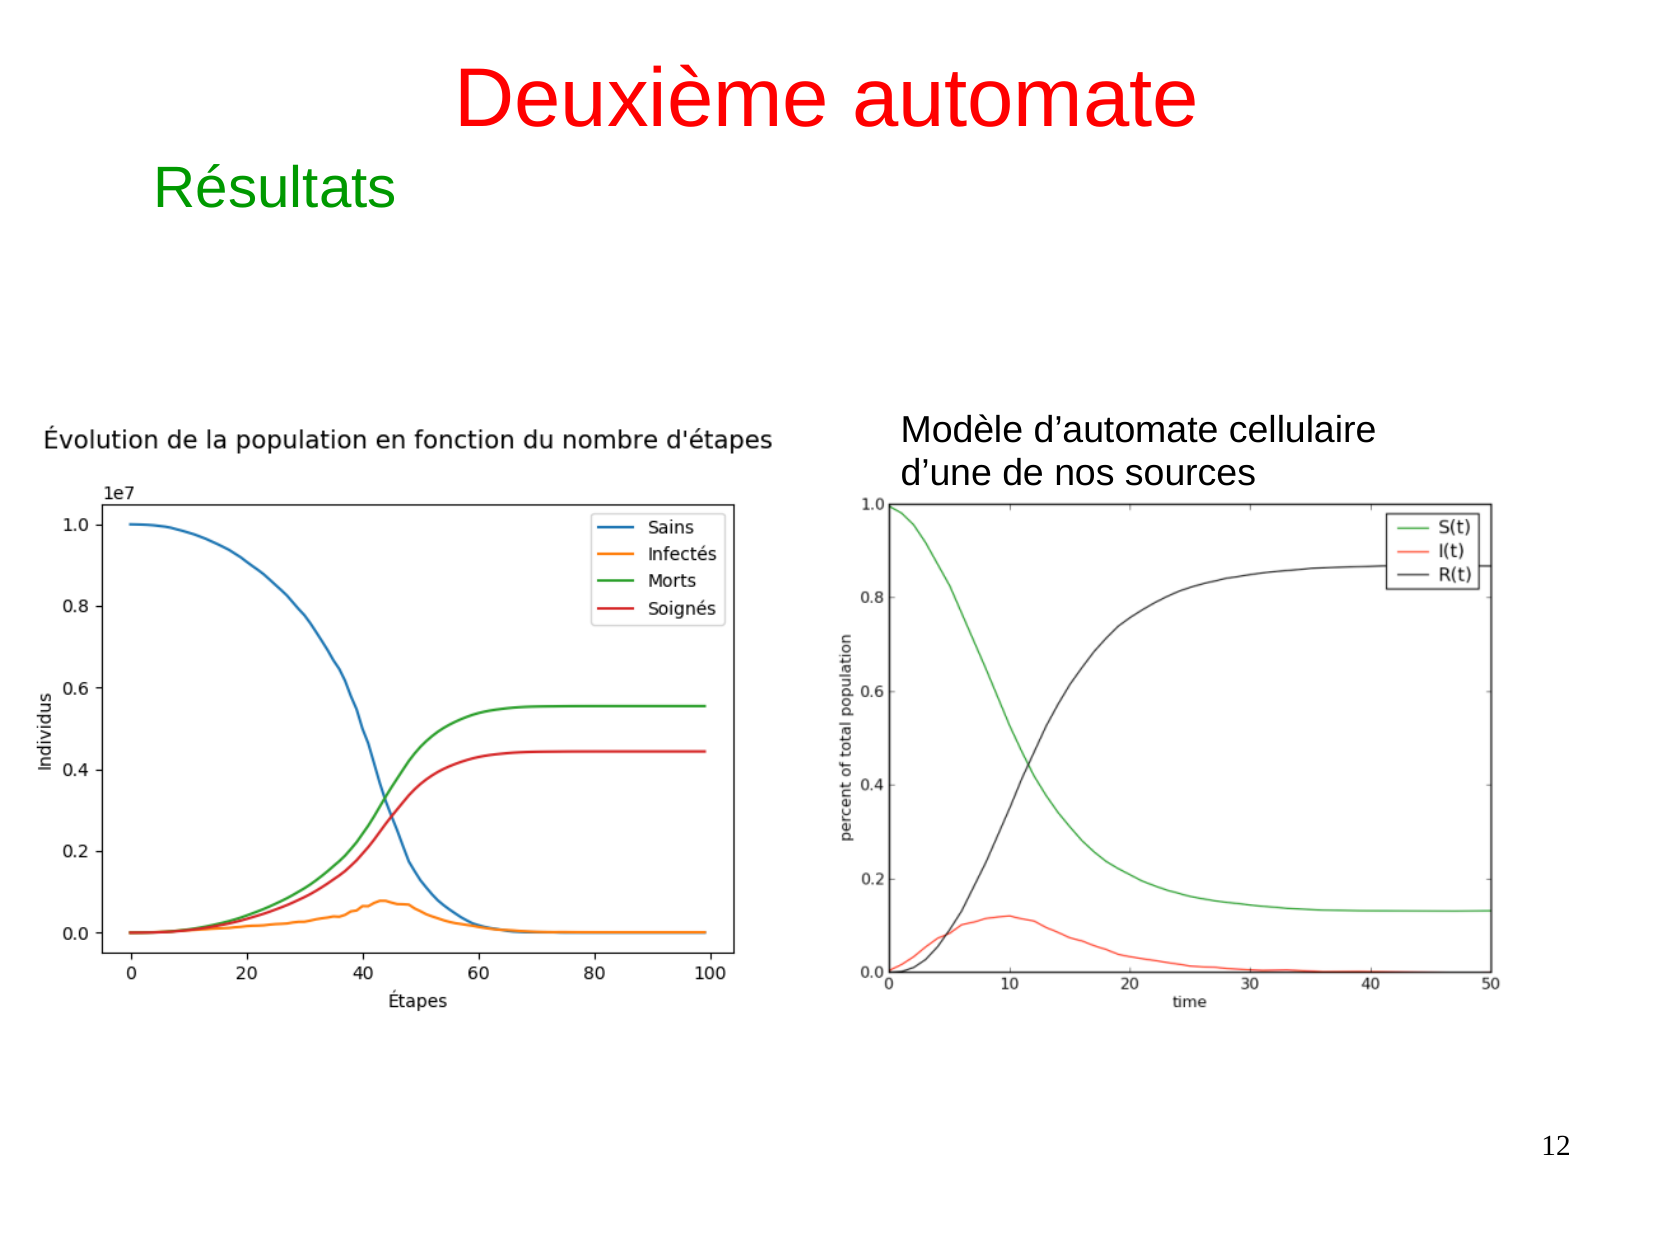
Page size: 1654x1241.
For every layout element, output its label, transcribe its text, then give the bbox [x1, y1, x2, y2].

list Résultats [82, 201, 1571, 875]
picture [0, 413, 1536, 1020]
text_box Modèle d’automate cellulaire d’une de nos sources [885, 401, 1489, 501]
title Deuxième automate [82, 0, 1571, 201]
